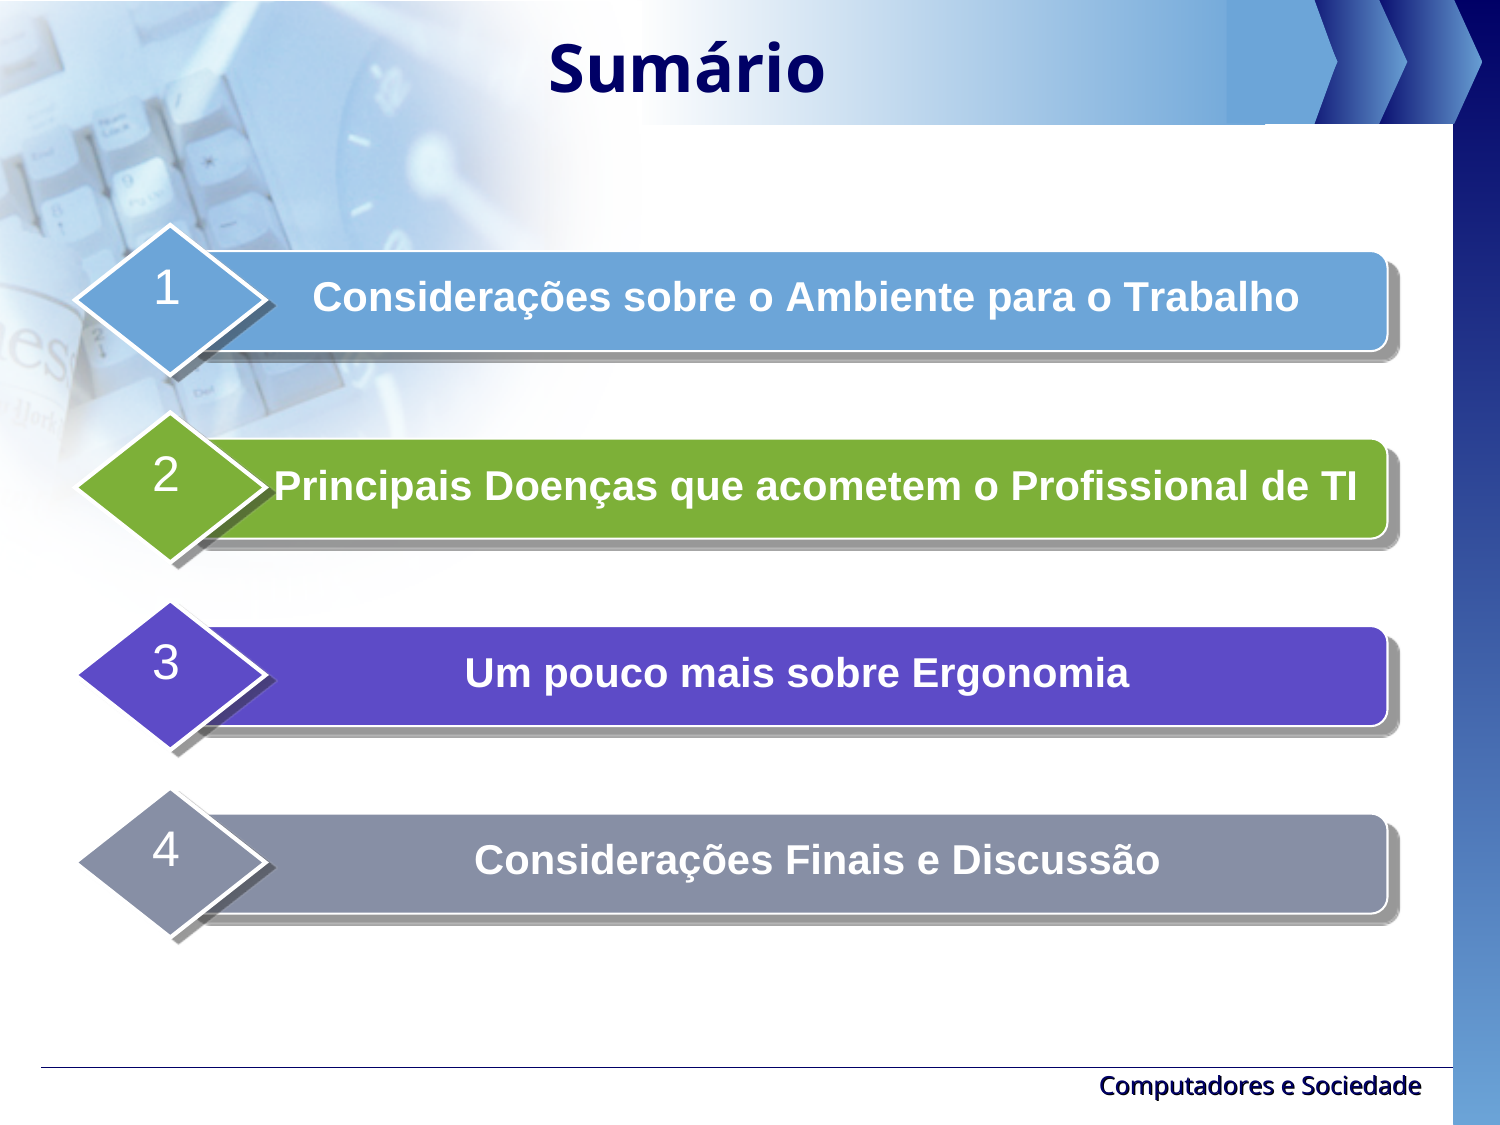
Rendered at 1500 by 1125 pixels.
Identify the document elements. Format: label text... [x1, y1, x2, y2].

text_box 3 [138, 621, 196, 697]
text_box 2 [138, 433, 196, 510]
text_box [75, 600, 1388, 751]
text_box Principais Doenças que acometem o Profissional de TI [244, 450, 1388, 517]
text_box 4 [138, 808, 196, 885]
text_box [74, 224, 1388, 376]
text_box 1 [138, 246, 196, 322]
title Sumário [74, 18, 1300, 115]
text_box [75, 412, 1388, 563]
text_box [74, 787, 1388, 938]
text_box Considerações sobre o Ambiente para o Trabalho [224, 262, 1388, 328]
text_box Considerações Finais e Discussão [322, 825, 1313, 891]
text_box Um pouco mais sobre Ergonomia [244, 638, 1351, 704]
